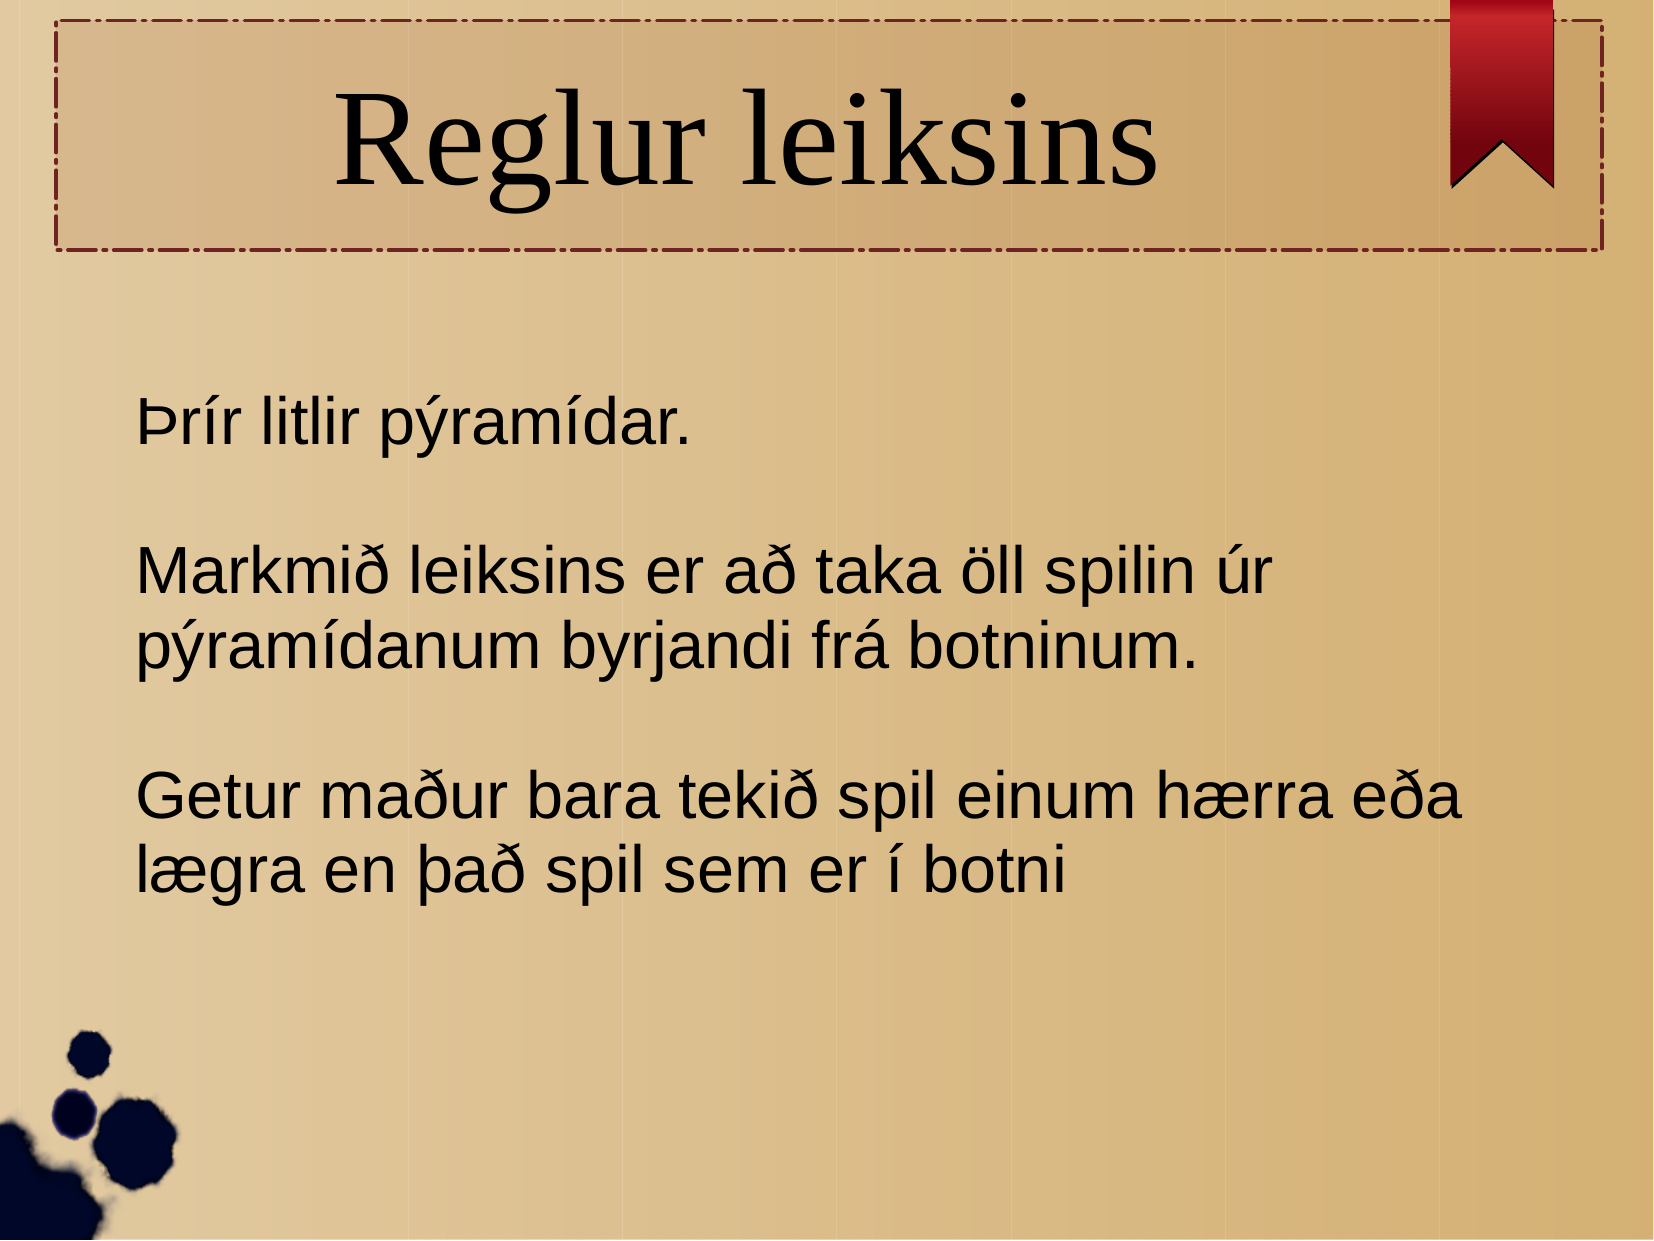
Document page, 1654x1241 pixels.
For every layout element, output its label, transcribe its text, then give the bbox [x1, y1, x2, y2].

subtitle Þrír litlir pýramídar. Markmið leiksins er að taka öll spilin úr pýramídanum byrjandi frá botninum. Getur maður bara tekið spil einum hærra eða lægra en það spil sem er í botni [135, 285, 1624, 1006]
title Reglur leiksins [82, 47, 1412, 229]
